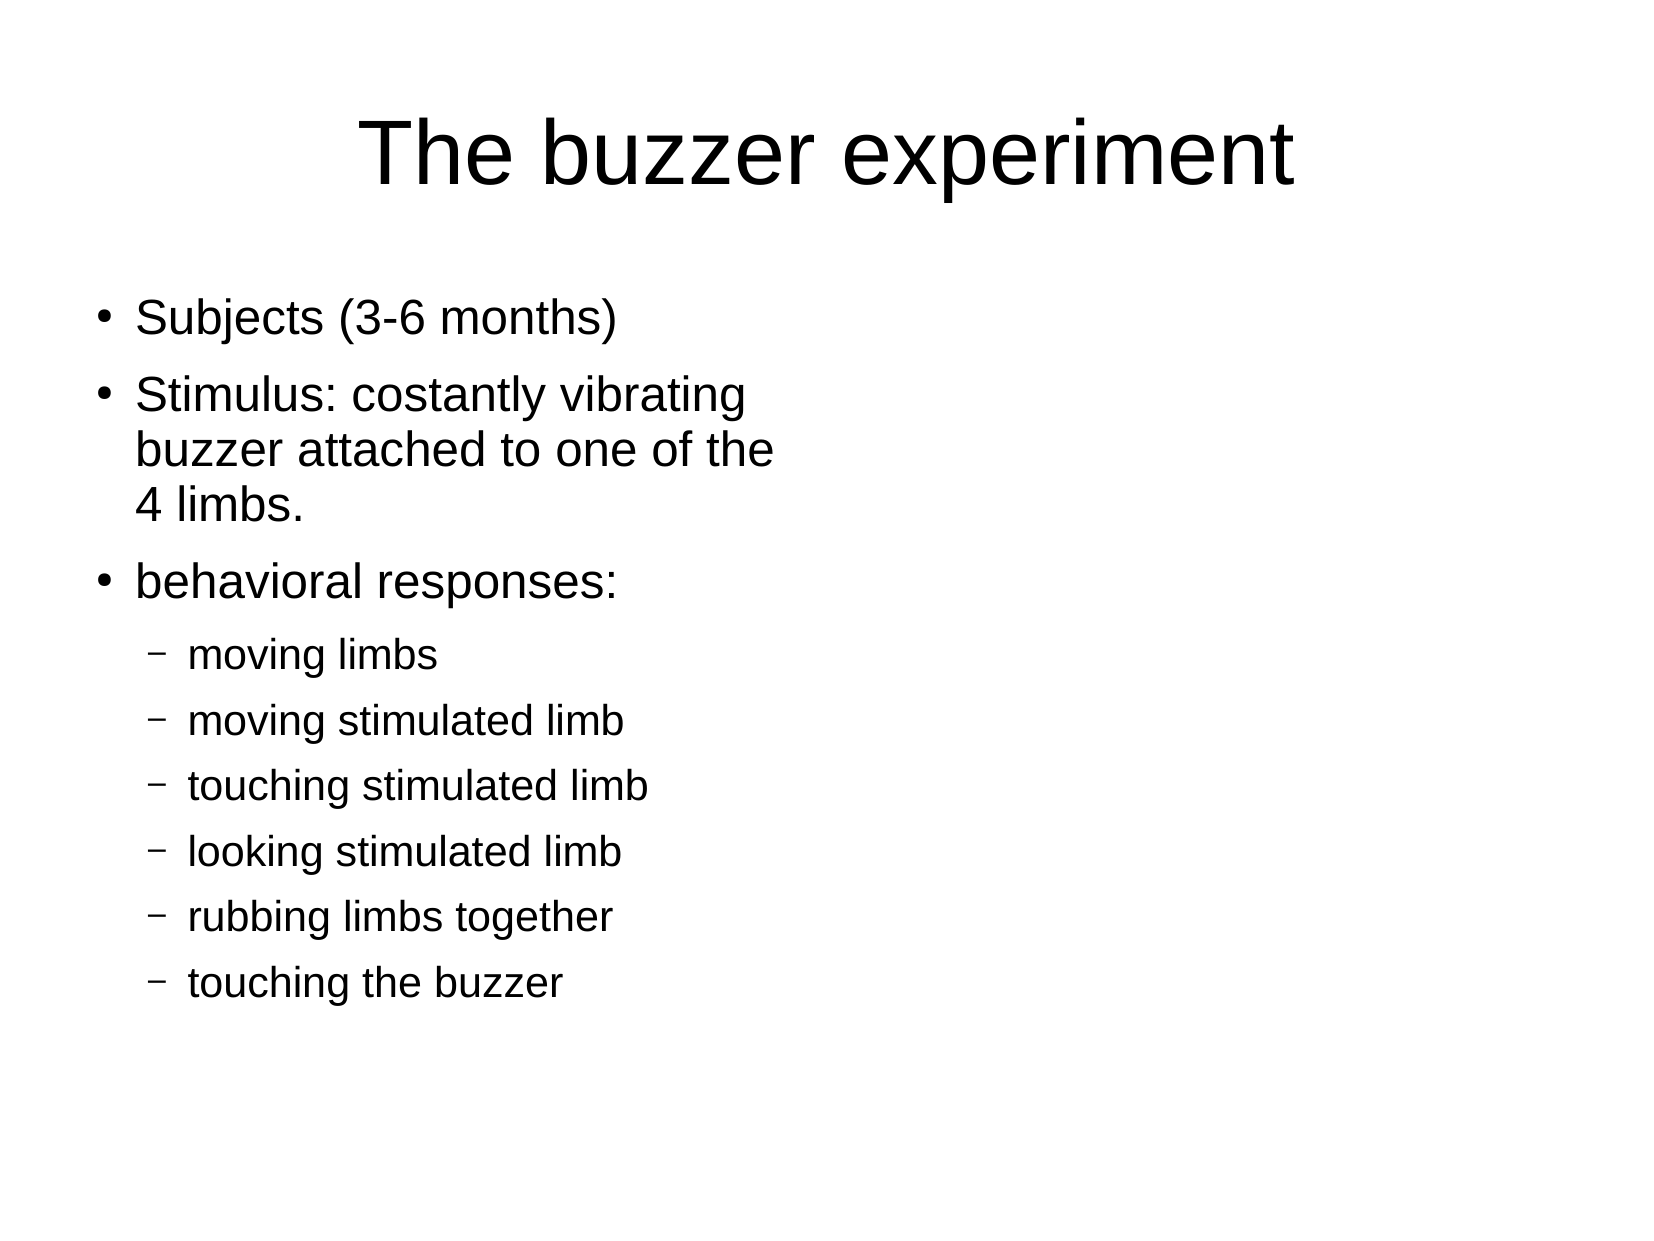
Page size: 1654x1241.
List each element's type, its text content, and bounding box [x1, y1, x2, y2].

title The buzzer experiment [82, 49, 1571, 257]
list Subjects (3-6 months) Stimulus: costantly vibrating buzzer attached to one of the 4 limbs. behavioral responses: moving limbs moving stimulated limb touching stimulated limb looking stimulated limb rubbing limbs together touching the buzzer [82, 290, 809, 1010]
